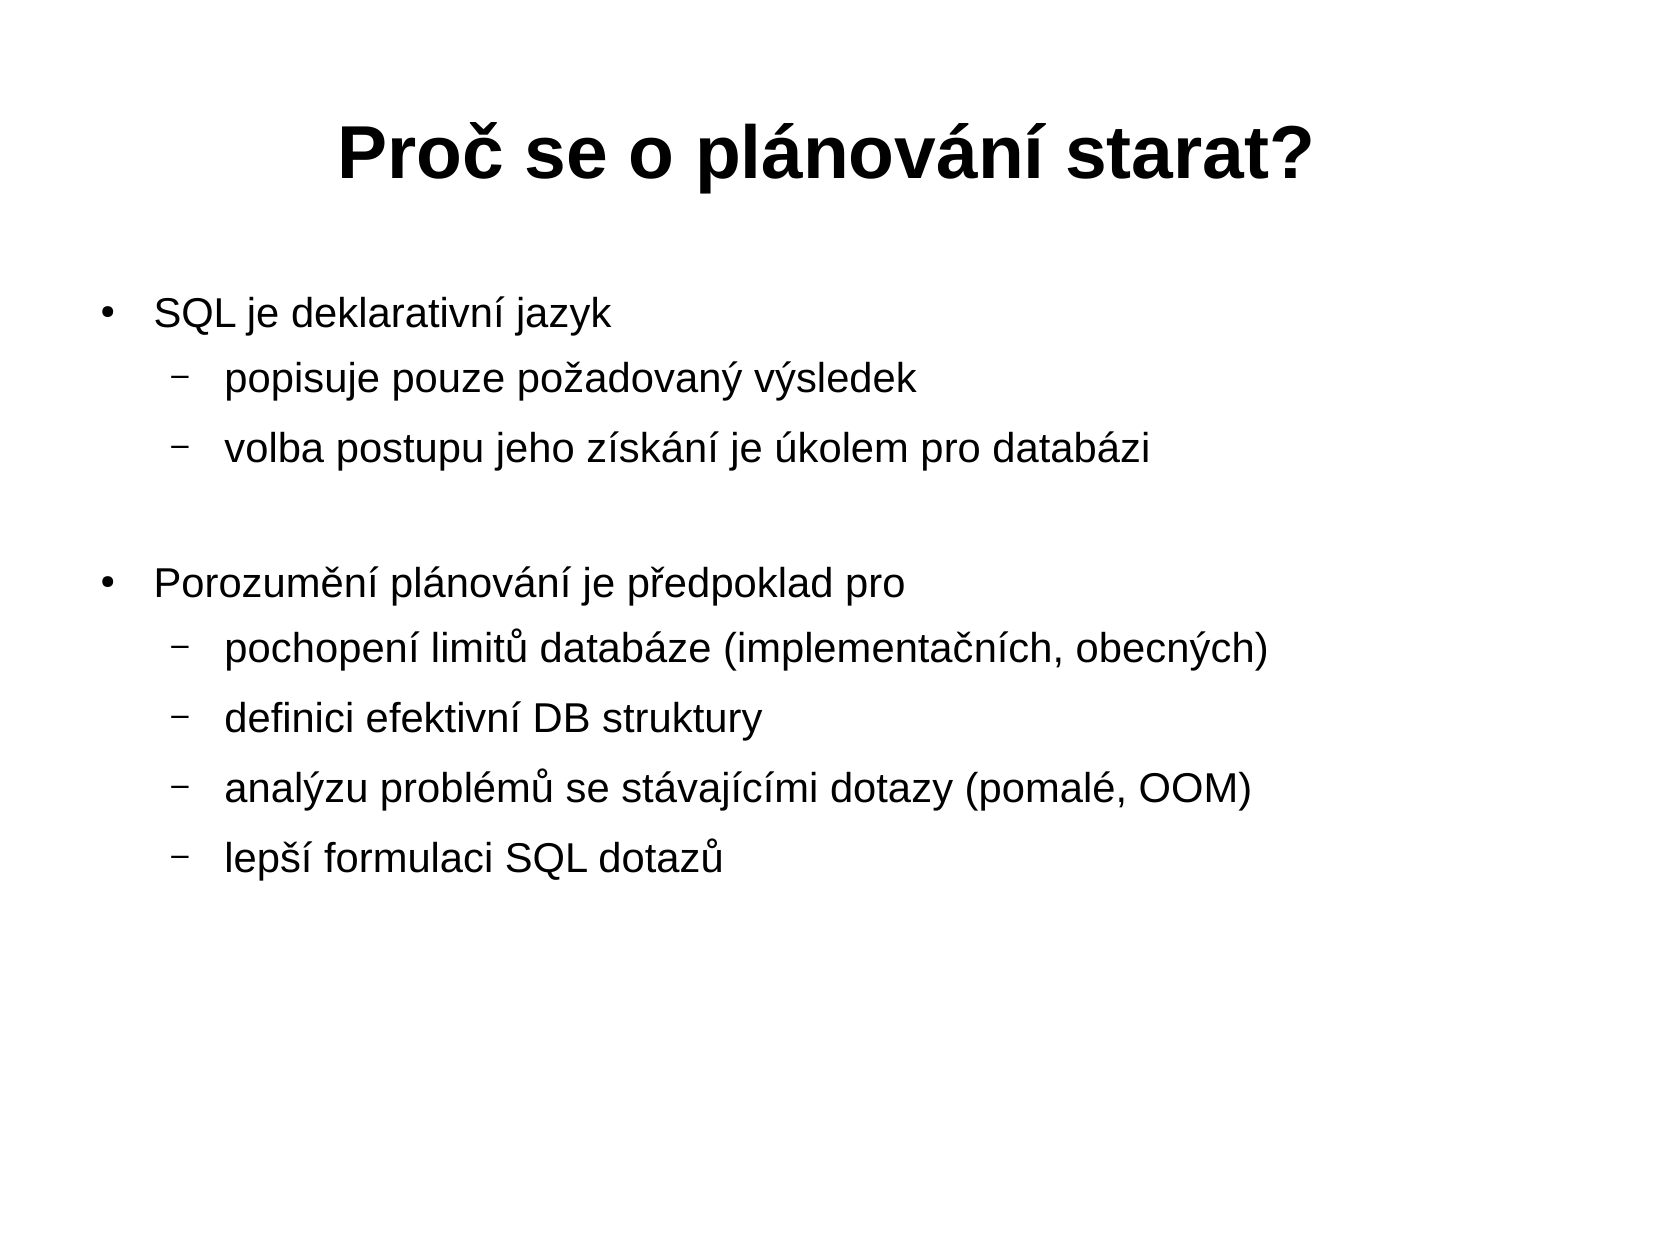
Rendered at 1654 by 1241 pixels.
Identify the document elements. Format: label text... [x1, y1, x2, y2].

list SQL je deklarativní jazyk popisuje pouze požadovaný výsledek volba postupu jeho získání je úkolem pro databázi Porozumění plánování je předpoklad pro pochopení limitů databáze (implementačních, obecných) definici efektivní DB struktury analýzu problémů se stávajícími dotazy (pomalé, OOM) lepší formulaci SQL dotazů [82, 290, 1538, 1171]
title Proč se o plánování starat? [82, 49, 1571, 257]
